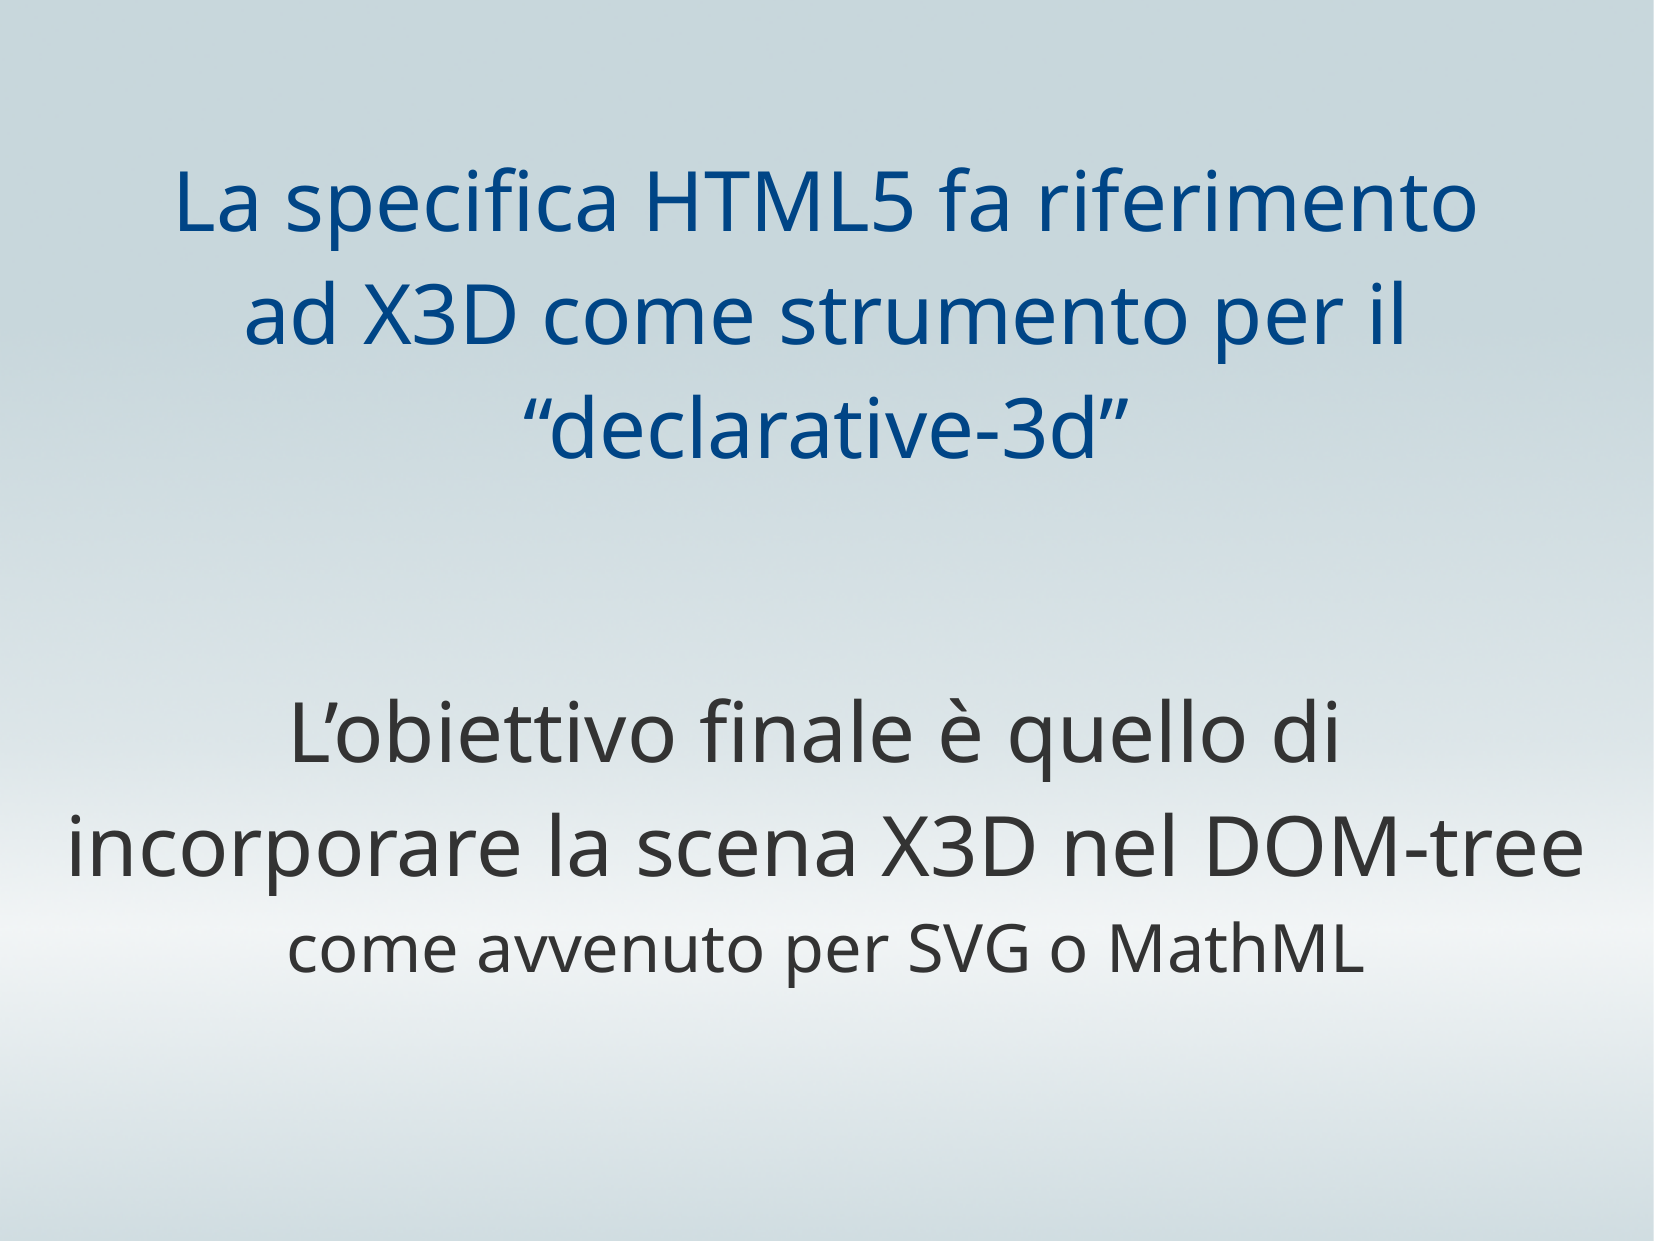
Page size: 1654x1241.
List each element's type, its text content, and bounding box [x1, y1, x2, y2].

text_box La specifica HTML5 fa riferimento ad X3D come strumento per il “declarative-3d” [129, 134, 1524, 499]
picture [0, 0, 1654, 1241]
text_box L’obiettivo finale è quello di incorporare la scena X3D nel DOM-tree come avvenuto per SVG o MathML [46, 666, 1607, 1031]
